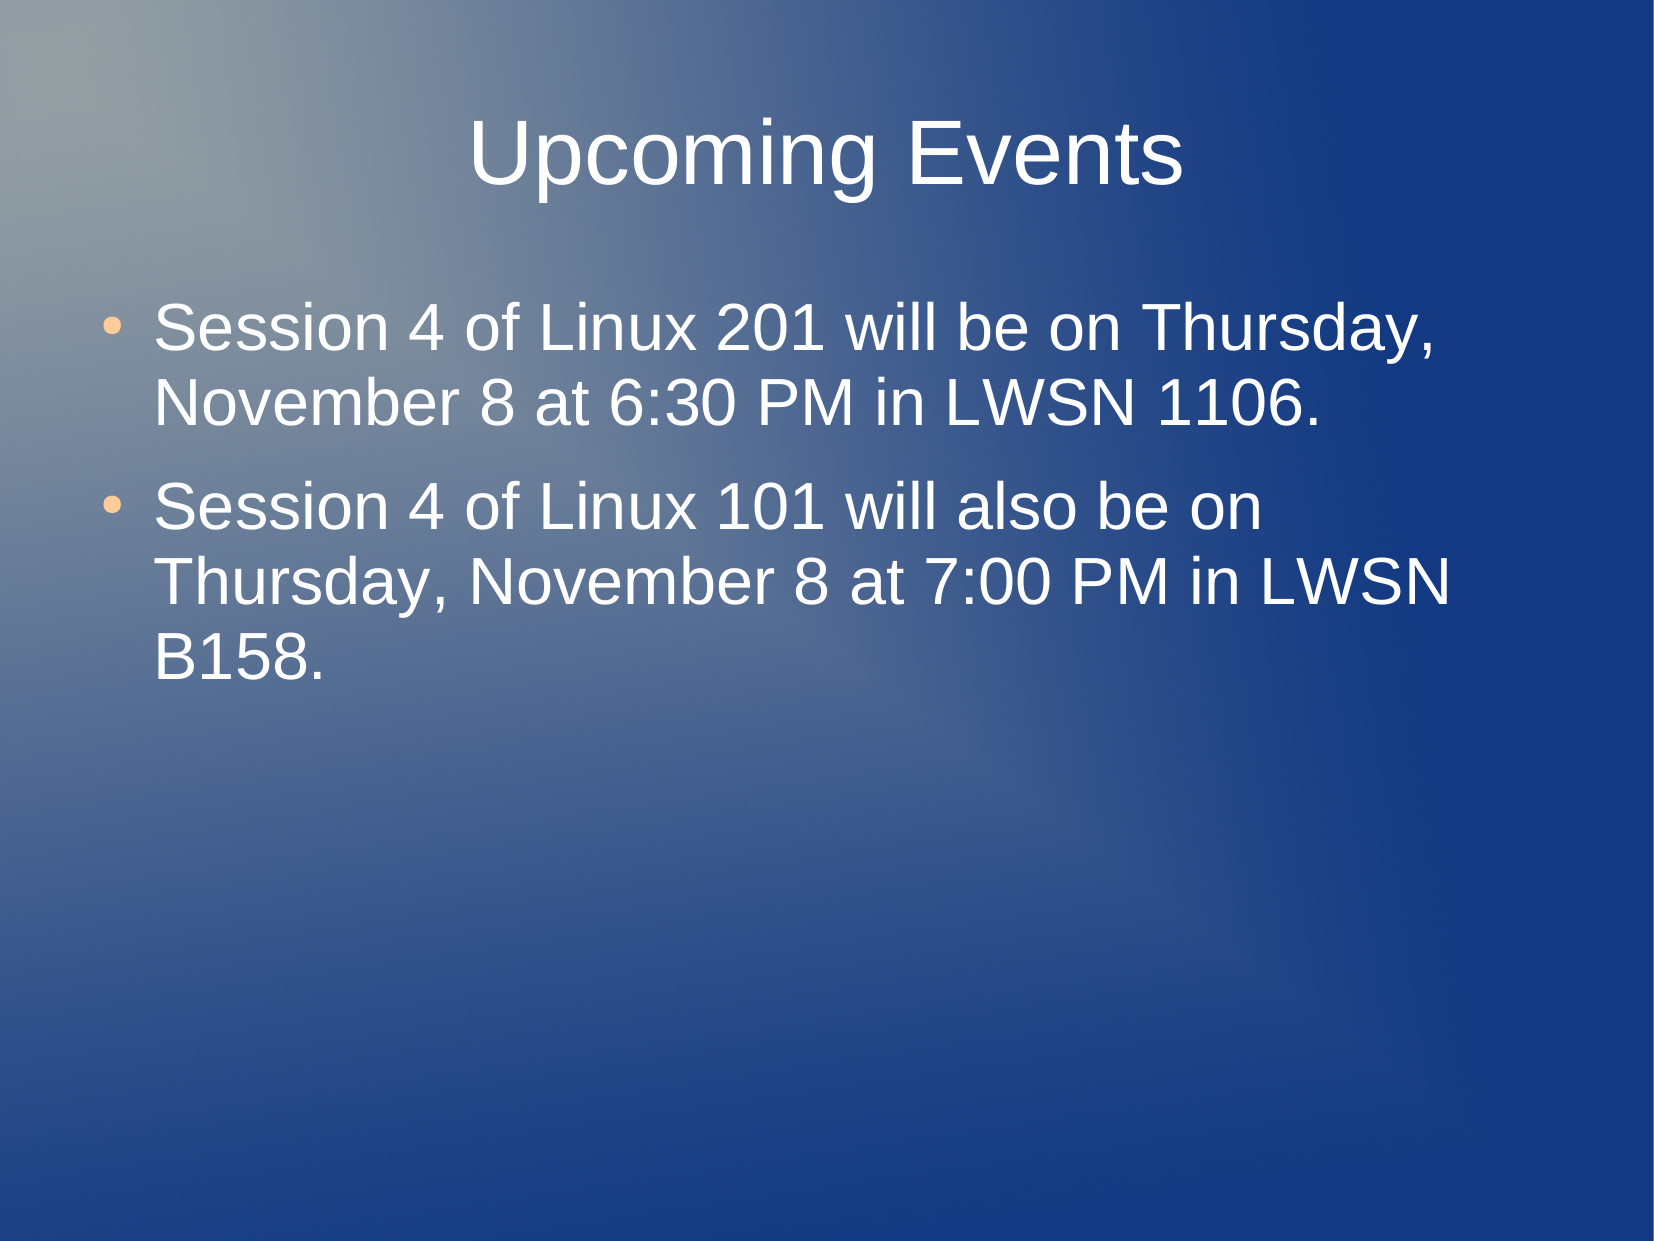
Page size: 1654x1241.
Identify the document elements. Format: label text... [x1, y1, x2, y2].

list Session 4 of Linux 201 will be on Thursday, November 8 at 6:30 PM in LWSN 1106. Session 4 of Linux 101 will also be on Thursday, November 8 at 7:00 PM in LWSN B158. [82, 290, 1571, 1109]
picture [0, 0, 1654, 1241]
title Upcoming Events [82, 49, 1571, 257]
